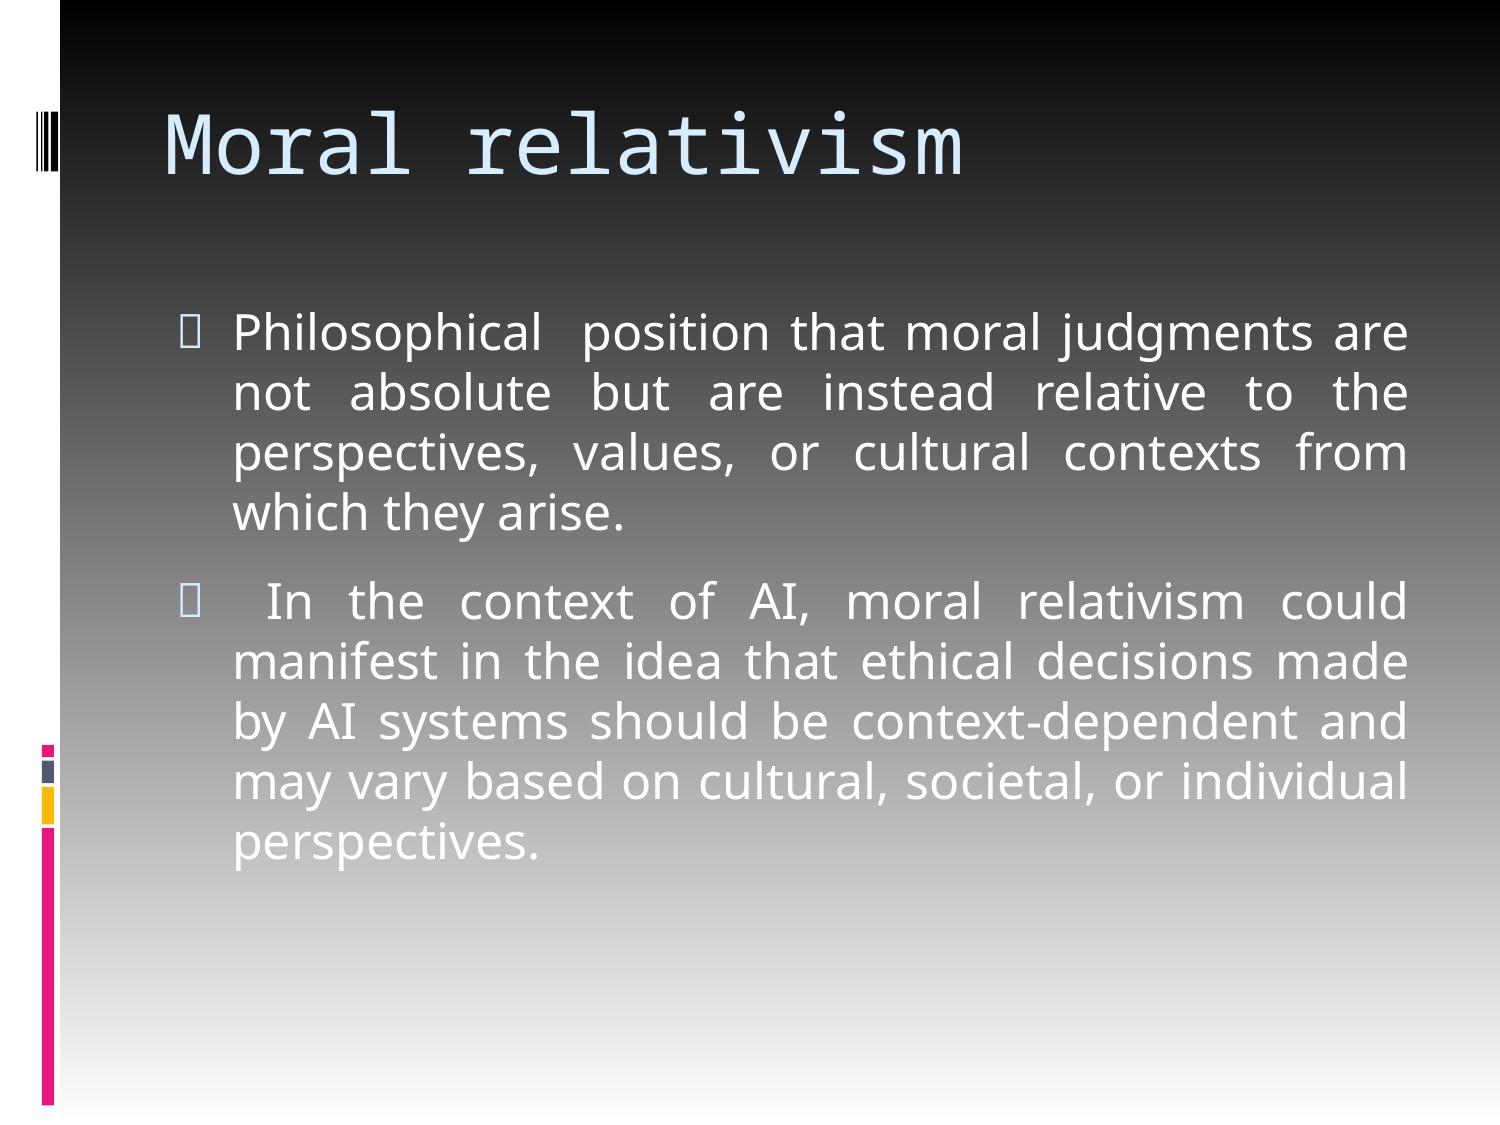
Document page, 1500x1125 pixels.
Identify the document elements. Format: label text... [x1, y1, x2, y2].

title Moral relativism [150, 83, 1425, 234]
list Philosophical position that moral judgments are not absolute but are instead relative to the perspectives, values, or cultural contexts from which they arise. In the context of AI, moral relativism could manifest in the idea that ethical decisions made by AI systems should be context-dependent and may vary based on cultural, societal, or individual perspectives. [150, 292, 1425, 1043]
